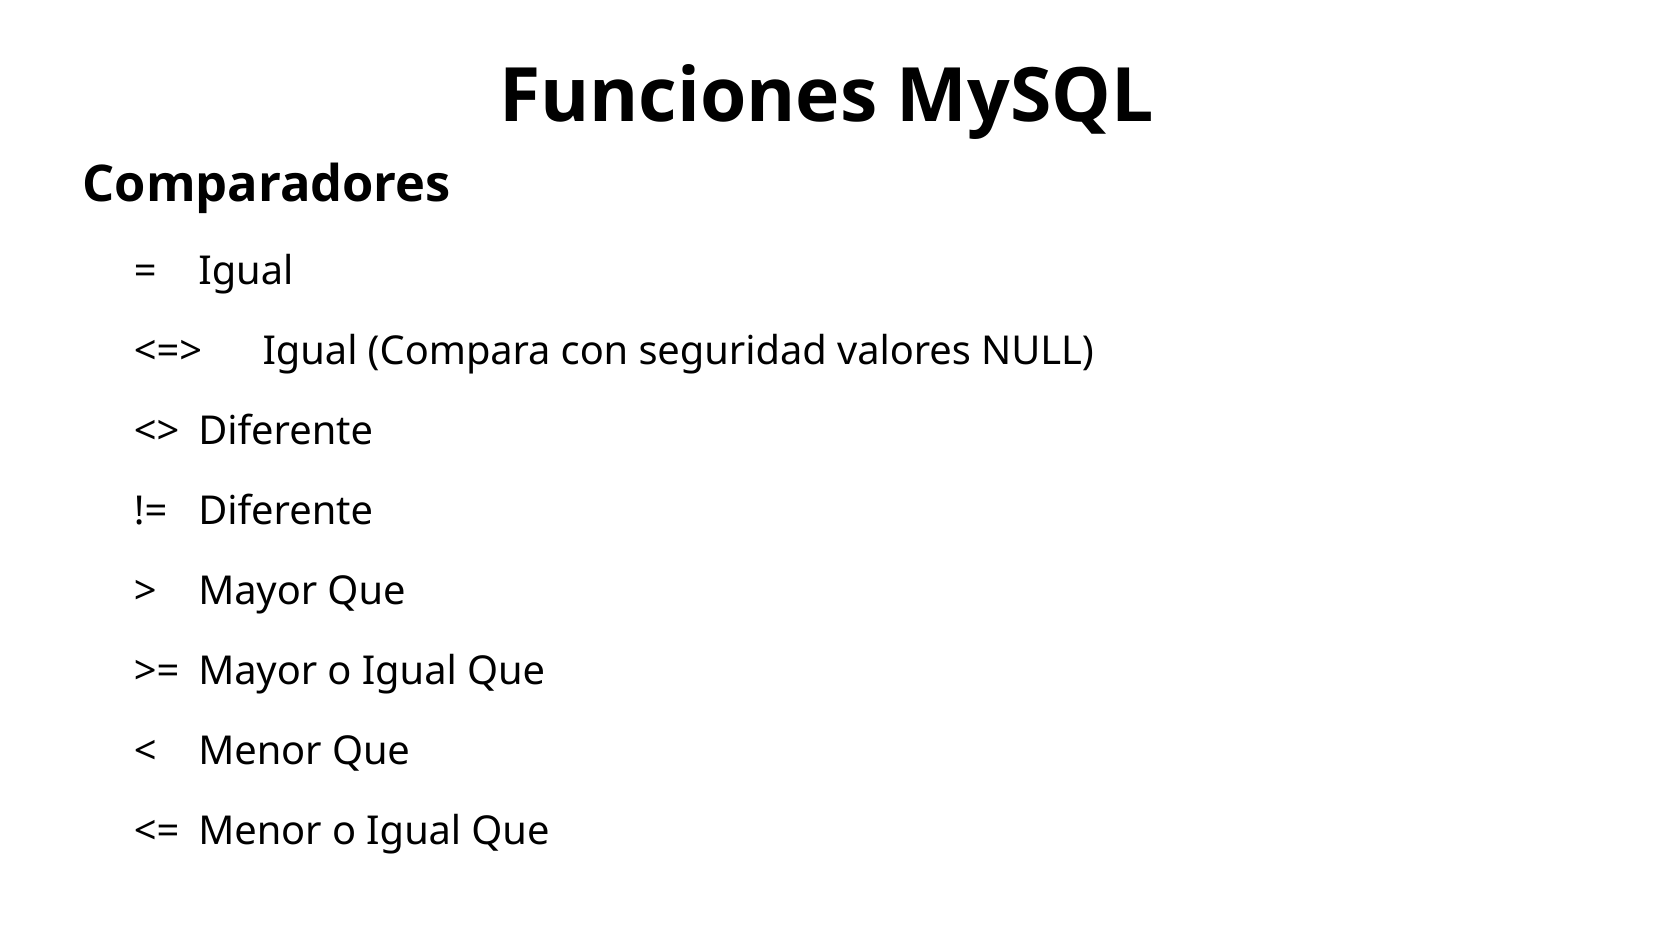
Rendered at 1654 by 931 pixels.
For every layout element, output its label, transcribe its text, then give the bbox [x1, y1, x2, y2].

title Funciones MySQL [82, 37, 1571, 147]
list Comparadores = Igual <=> Igual (Compara con seguridad valores NULL) <> Diferente != Diferente > Mayor Que >= Mayor o Igual Que < Menor Que <= Menor o Igual Que [82, 147, 1595, 857]
